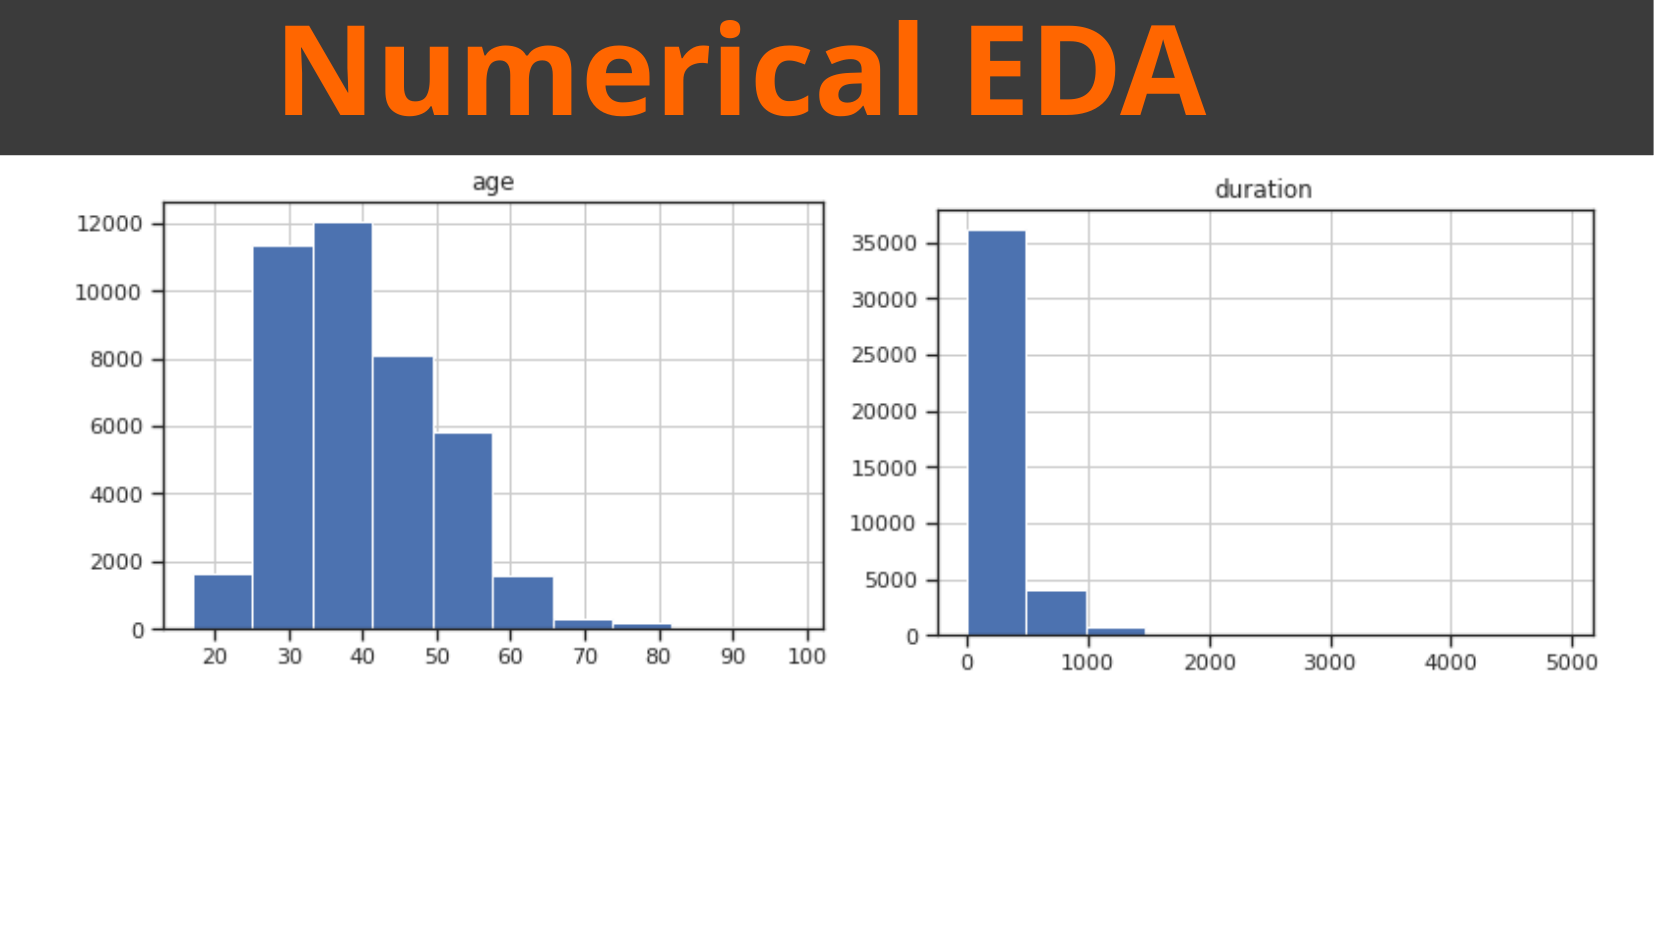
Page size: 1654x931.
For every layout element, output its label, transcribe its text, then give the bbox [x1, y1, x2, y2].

picture [61, 157, 1613, 688]
text_box Numerical EDA [0, 0, 1654, 156]
